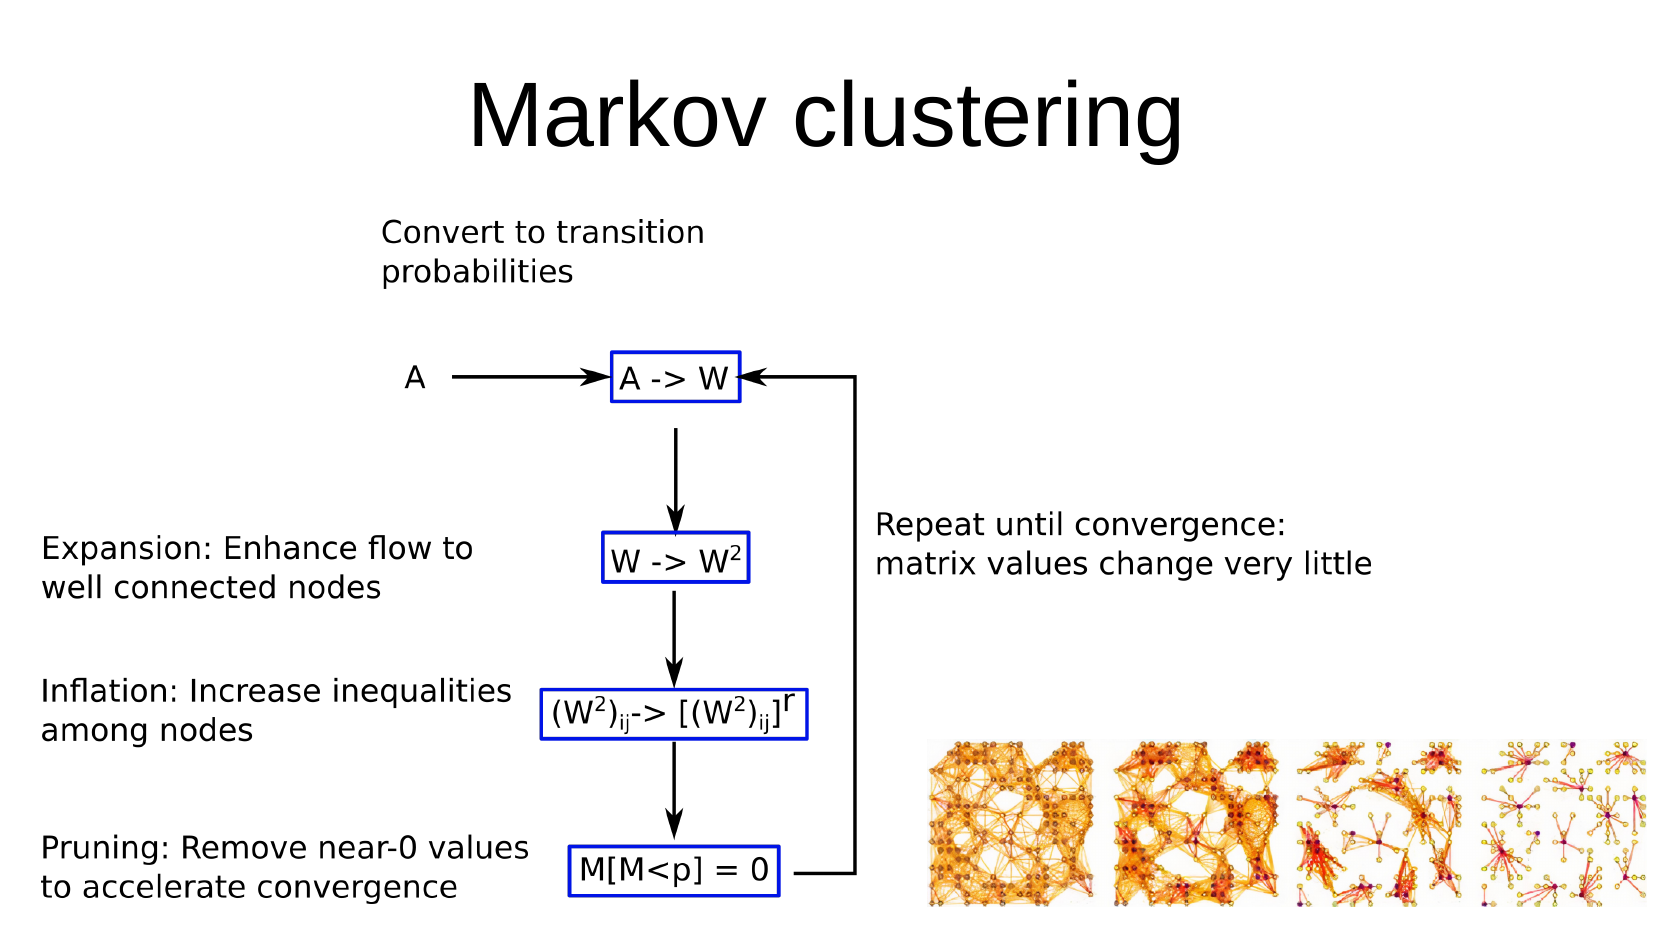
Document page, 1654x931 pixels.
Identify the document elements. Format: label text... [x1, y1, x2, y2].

title Markov clustering [82, 37, 1571, 193]
picture [41, 219, 1647, 907]
